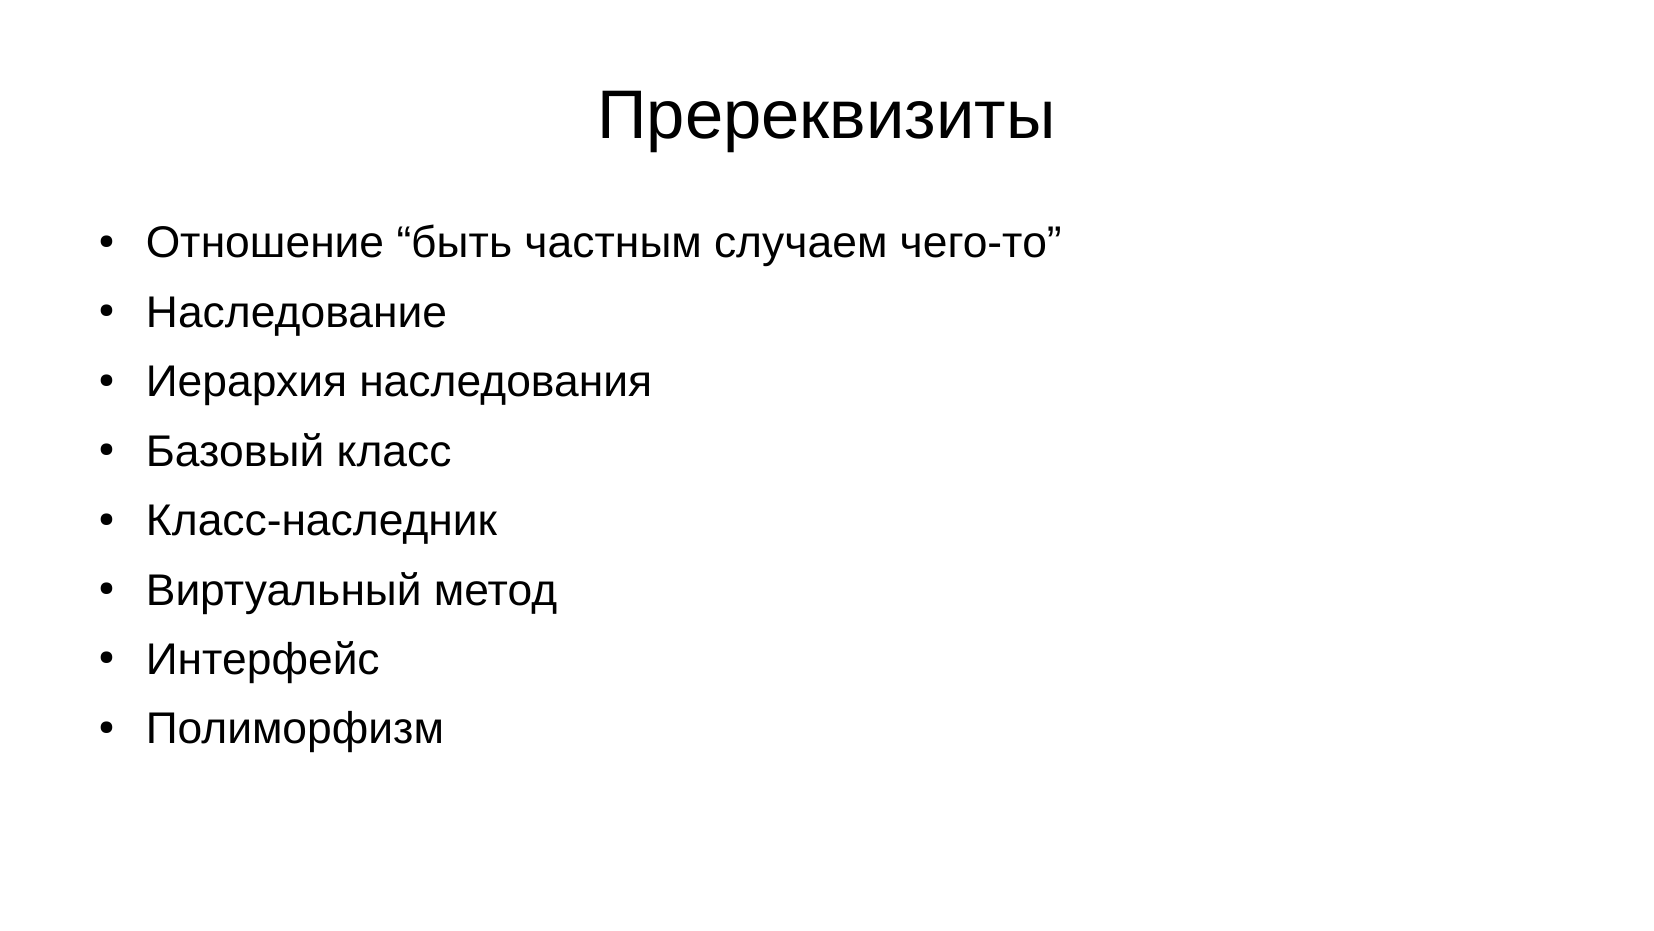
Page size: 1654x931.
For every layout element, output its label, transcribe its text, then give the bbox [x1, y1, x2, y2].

list Отношение “быть частным случаем чего-то” Наследование Иерархия наследования Базовый класс Класс-наследник Виртуальный метод Интерфейс Полиморфизм [82, 217, 1571, 758]
title Пререквизиты [82, 37, 1571, 193]
